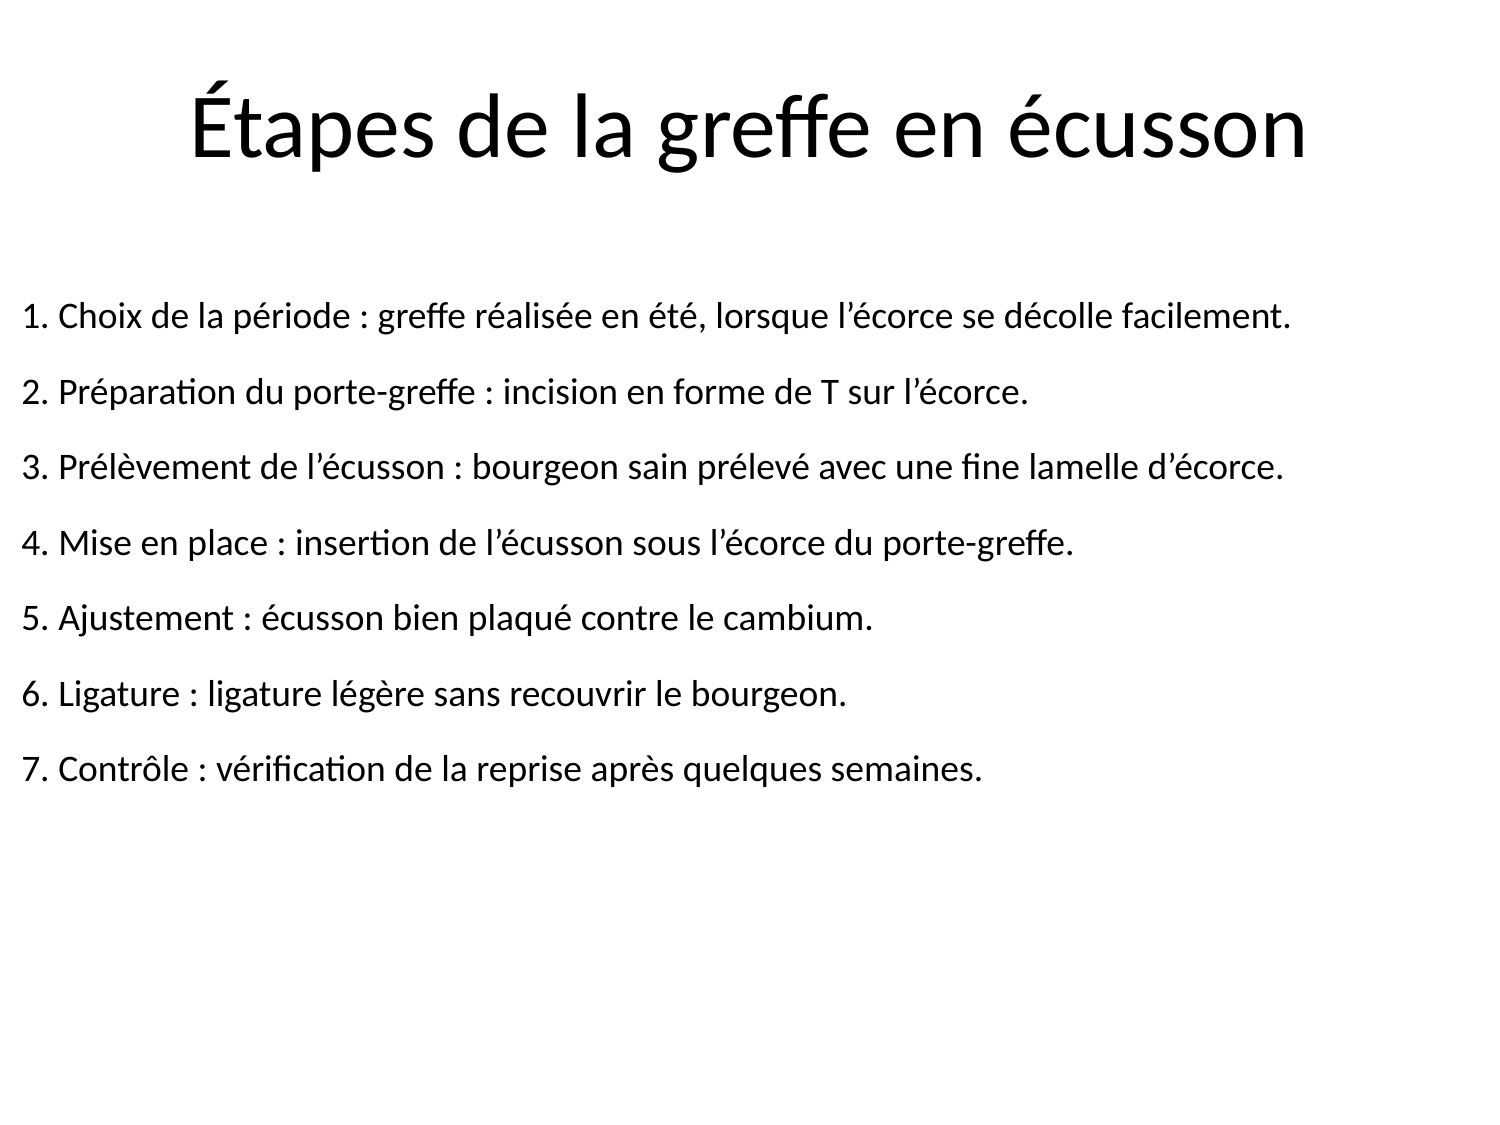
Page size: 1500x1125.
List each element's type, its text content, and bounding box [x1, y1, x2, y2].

text_box Étapes de la greffe en écusson [0, 81, 1500, 222]
text_box 1. Choix de la période : greffe réalisée en été, lorsque l’écorce se décolle facilement. 2. Préparation du porte-greffe : incision en forme de T sur l’écorce. 3. Prélèvement de l’écusson : bourgeon sain prélevé avec une fine lamelle d’écorce. 4. Mise en place : insertion de l’écusson sous l’écorce du porte-greffe. 5. Ajustement : écusson bien plaqué contre le cambium. 6. Ligature : ligature légère sans recouvrir le bourgeon. 7. Contrôle : vérification de la reprise après quelques semaines. [6, 293, 1500, 1023]
